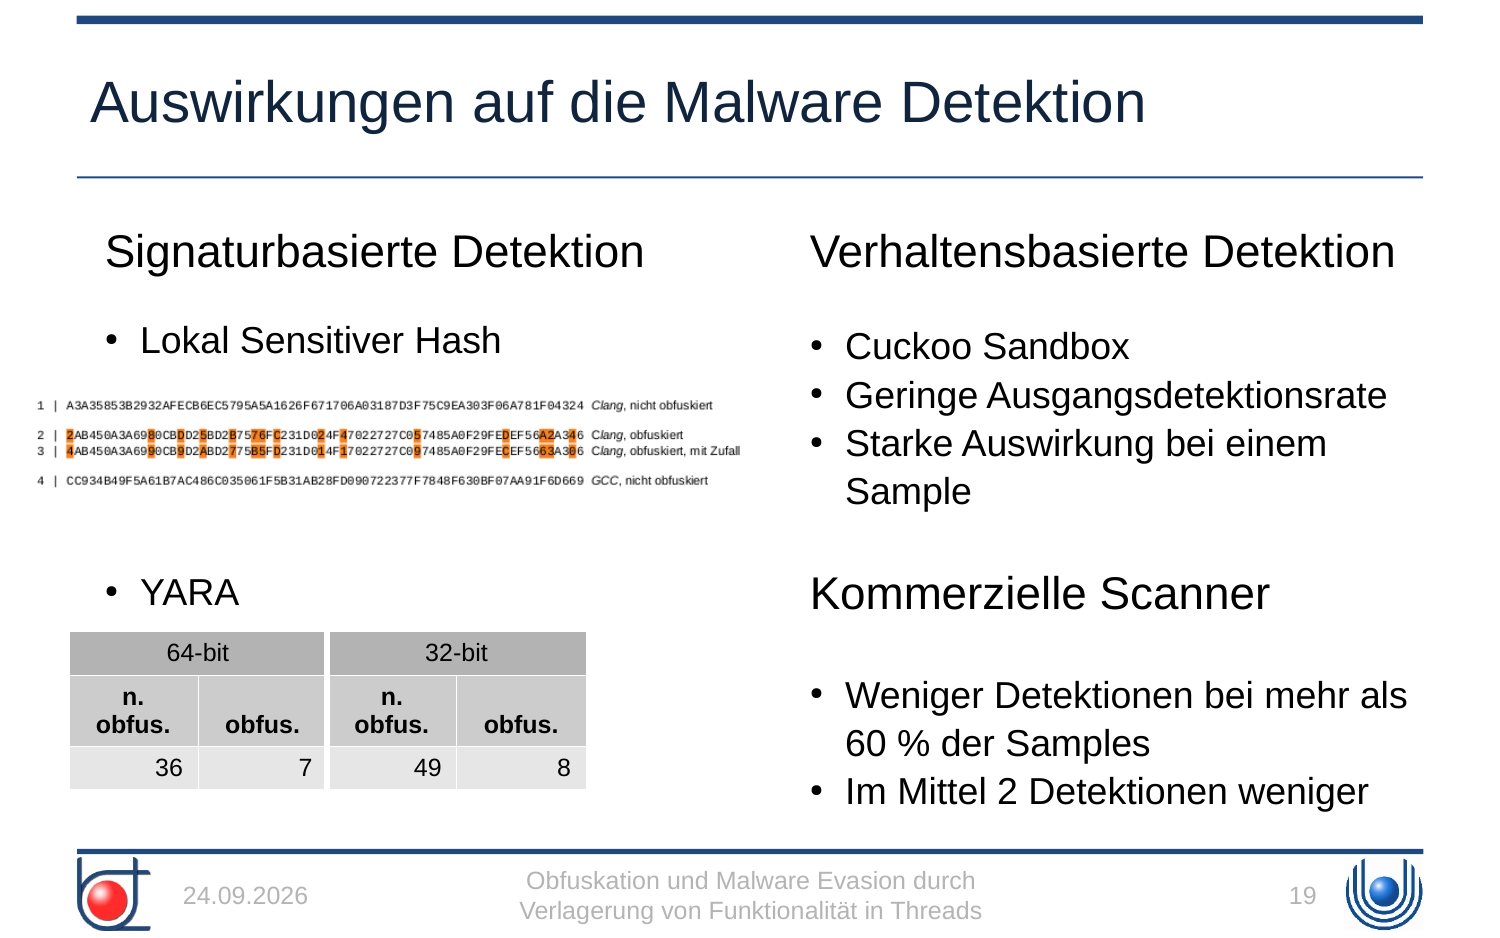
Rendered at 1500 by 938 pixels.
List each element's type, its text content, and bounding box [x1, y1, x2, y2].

footer Obfuskation und Malware Evasion durch Verlagerung von Funktionalität in Threads [456, 860, 1047, 929]
table_cell 49 [330, 747, 456, 789]
table_header 32-bit [330, 632, 586, 675]
title Auswirkungen auf die Malware Detektion [75, 19, 1425, 178]
picture [1344, 857, 1423, 931]
slide_number 30.08.2021 [183, 860, 454, 929]
table_cell 8 [457, 747, 586, 789]
text_box Signaturbasierte Detektion Lokal Sensitiver Hash YARA [90, 218, 721, 389]
table_cell n. obfus. [330, 676, 456, 746]
picture [76, 857, 151, 931]
text_box Verhaltensbasierte Detektion Cuckoo Sandbox Geringe Ausgangsdetektionsrate Starke Auswirkung bei einem Sample Kommerzielle Scanner Weniger Detektionen bei mehr als 60 % der Samples Im Mittel 2 Detektionen weniger [795, 218, 1426, 826]
table_header 64-bit [70, 632, 324, 675]
picture [28, 389, 751, 496]
table_cell obfus. [199, 676, 324, 746]
table_cell 7 [199, 747, 324, 789]
table_cell n. obfus. [70, 676, 198, 746]
text_box Signaturbasierte Detektion Lokal Sensitiver Hash YARA [90, 496, 721, 826]
table_cell 36 [70, 747, 198, 789]
table_cell obfus. [457, 676, 586, 746]
slide_number <number> [1047, 860, 1317, 929]
